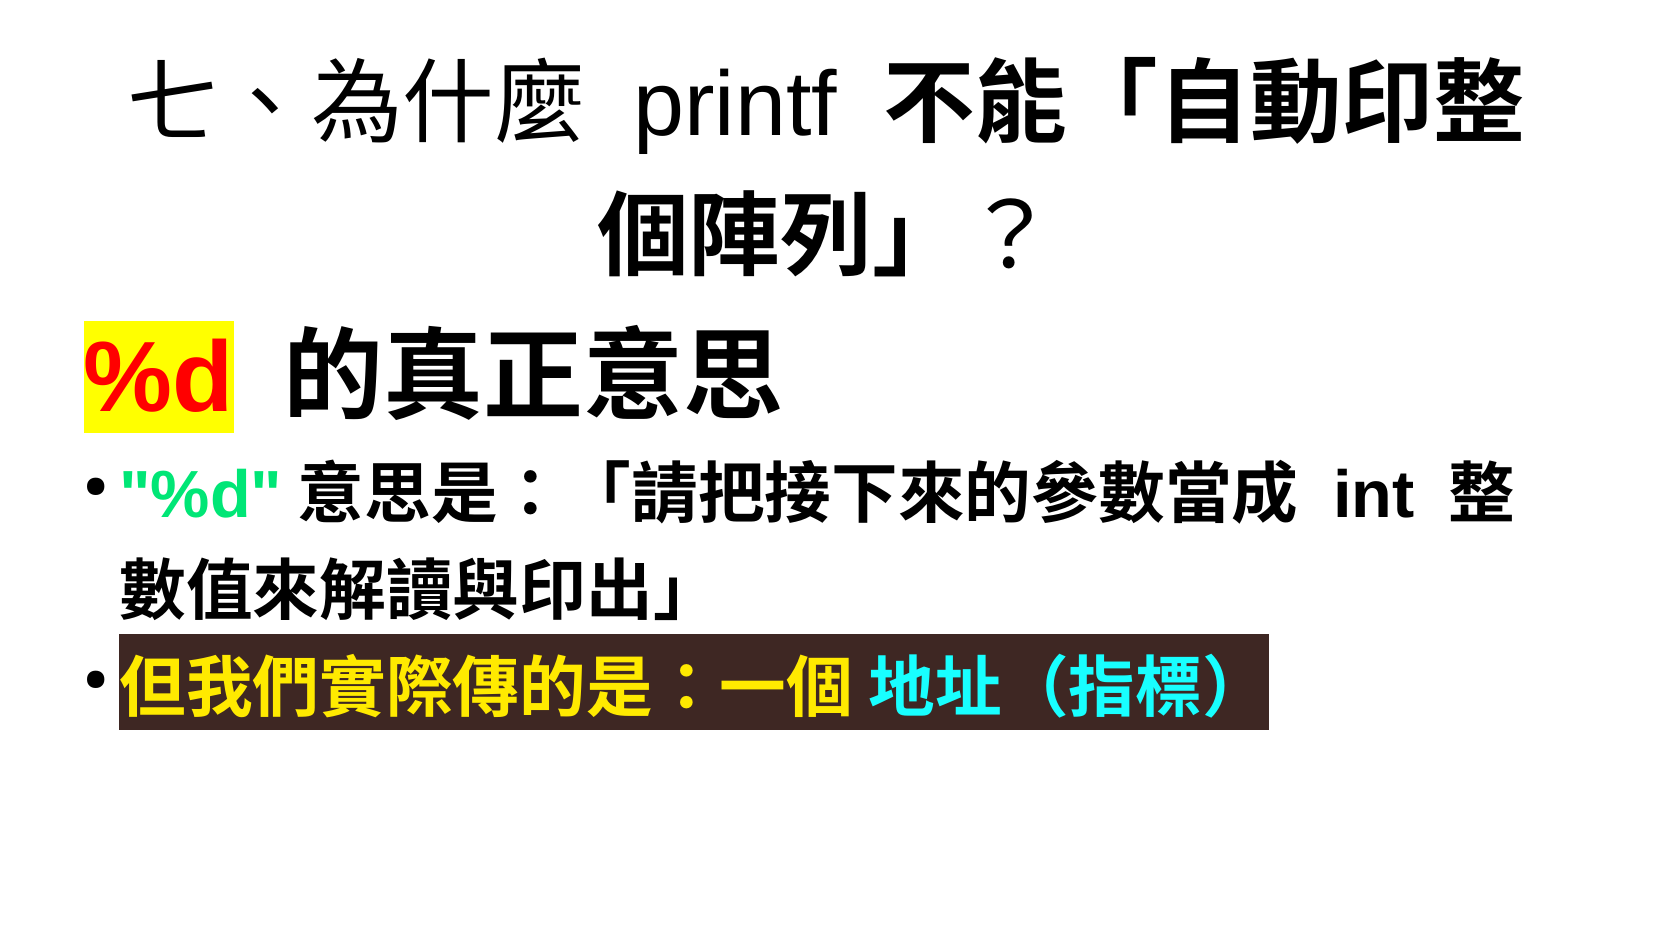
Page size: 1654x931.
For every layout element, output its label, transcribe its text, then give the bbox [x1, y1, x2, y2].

subtitle %d 的真正意思 "%d"意思是：「請把接下來的參數當成 int 整數值來解讀與印出」 但我們實際傳的是：一個 地址（指標） [83, 295, 1572, 803]
title 七、為什麼 printf 不能「自動印整個陣列」？ [82, 29, 1571, 296]
